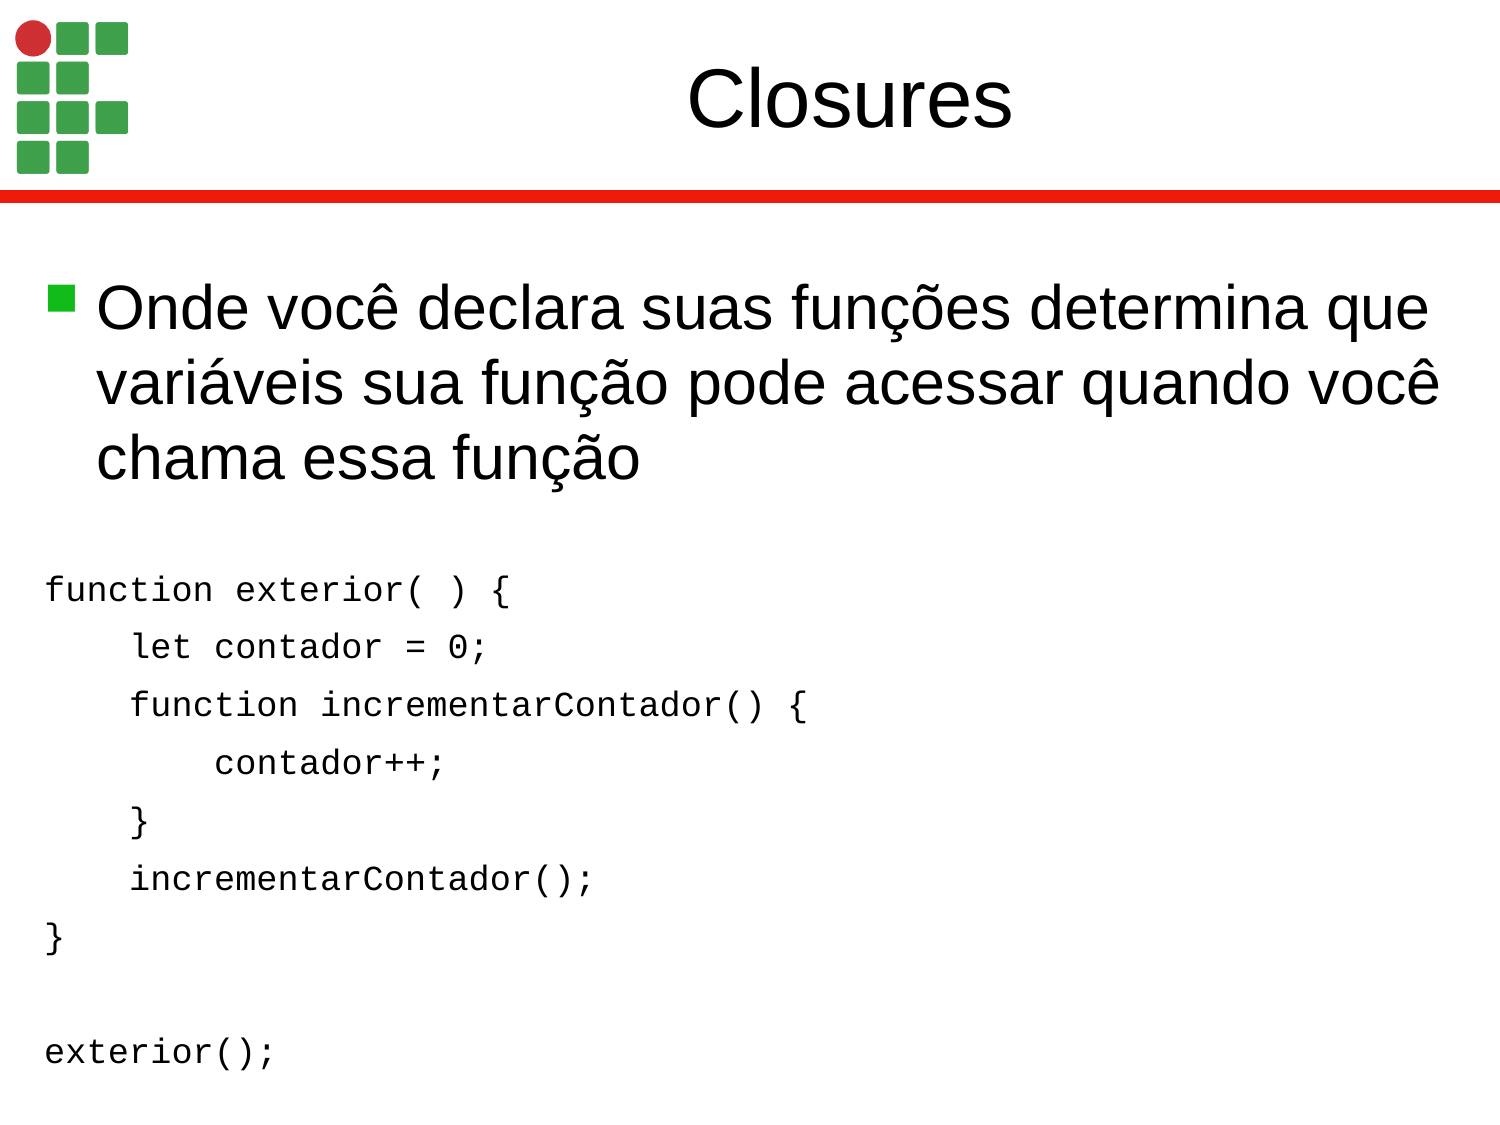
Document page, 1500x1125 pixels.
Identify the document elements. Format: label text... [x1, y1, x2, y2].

title Closures [230, 0, 1471, 202]
list Onde você declara suas funções determina que variáveis sua função pode acessar quando você chama essa função function exterior( ) { let contador = 0; function incrementarContador() { contador++; } incrementarContador(); } exterior(); [29, 207, 1471, 1087]
picture [14, 16, 130, 178]
